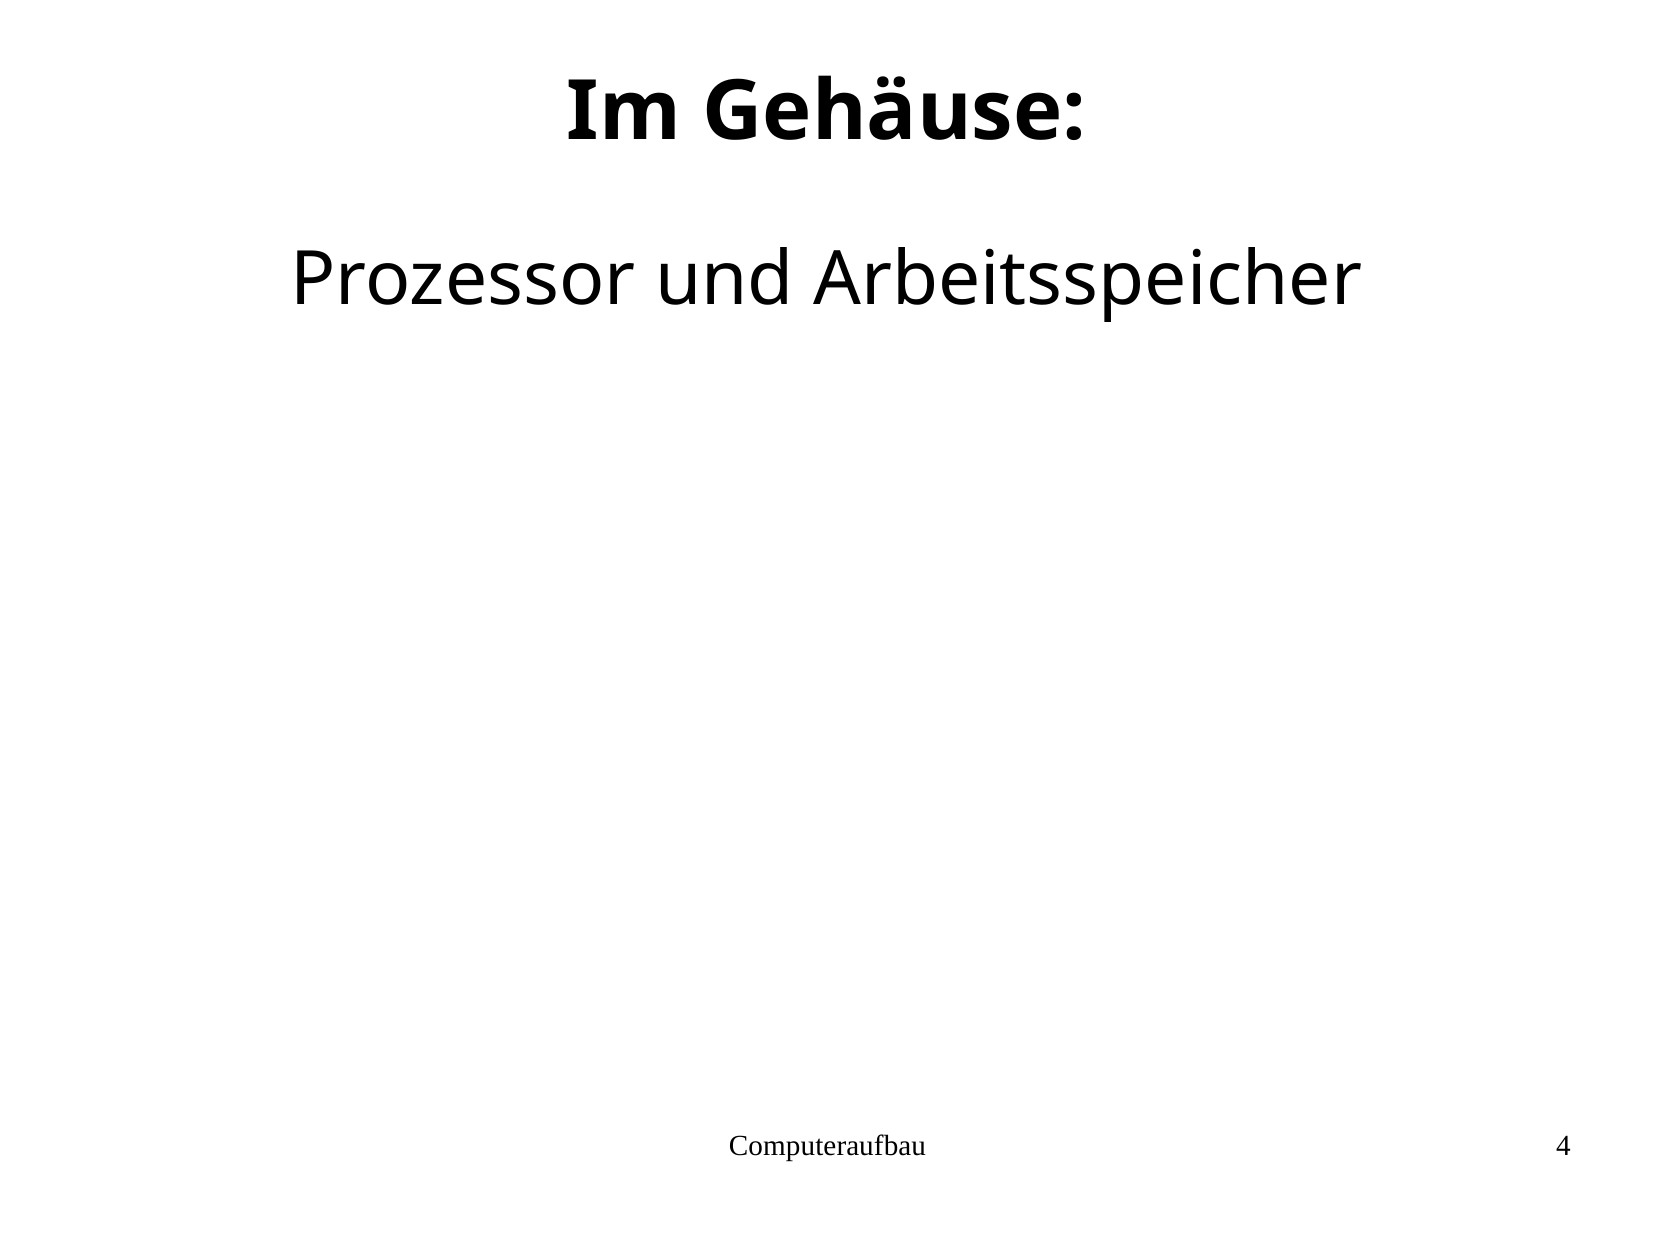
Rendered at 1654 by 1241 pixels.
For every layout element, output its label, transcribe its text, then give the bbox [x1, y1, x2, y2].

title Im Gehäuse: [82, 49, 1571, 166]
list Prozessor und Arbeitsspeicher [82, 224, 1571, 1111]
